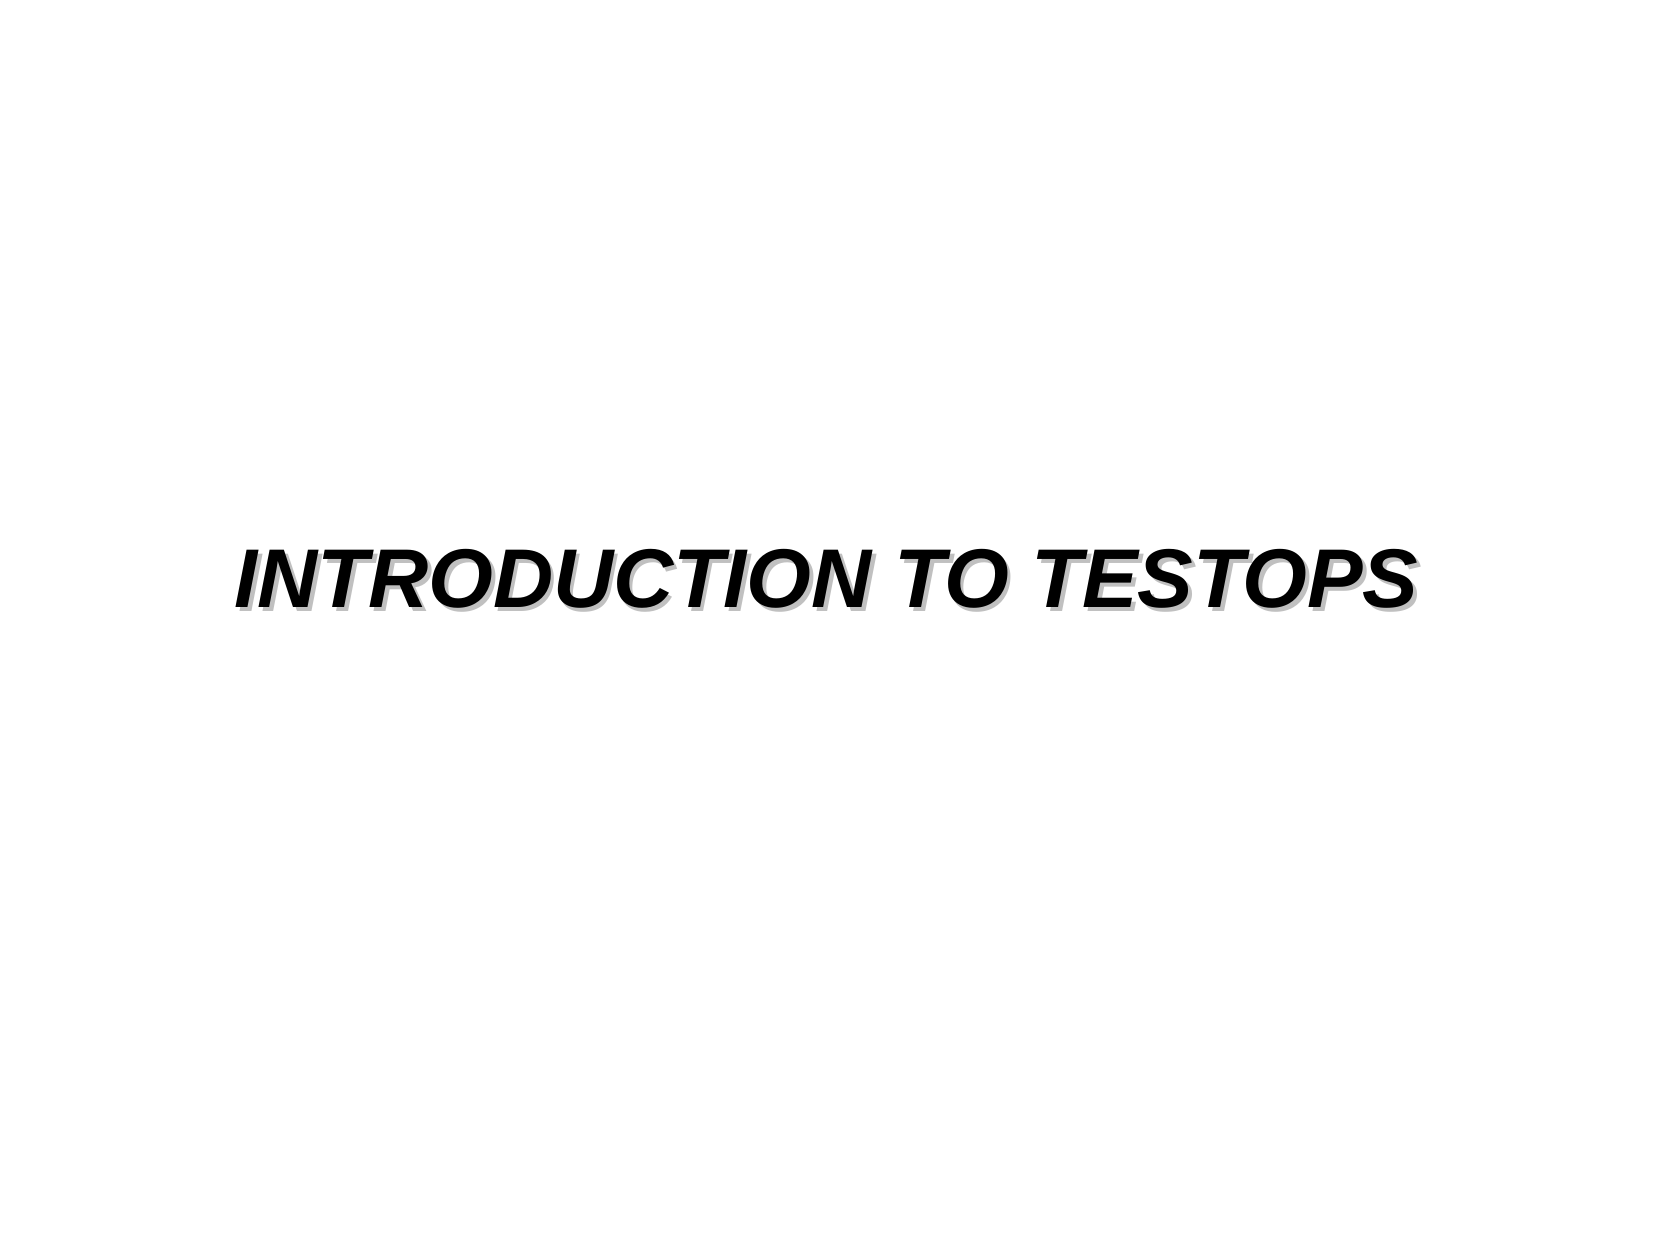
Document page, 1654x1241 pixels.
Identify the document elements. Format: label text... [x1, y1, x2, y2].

subtitle INTRODUCTION TO TESTOPS [82, 49, 1571, 1109]
